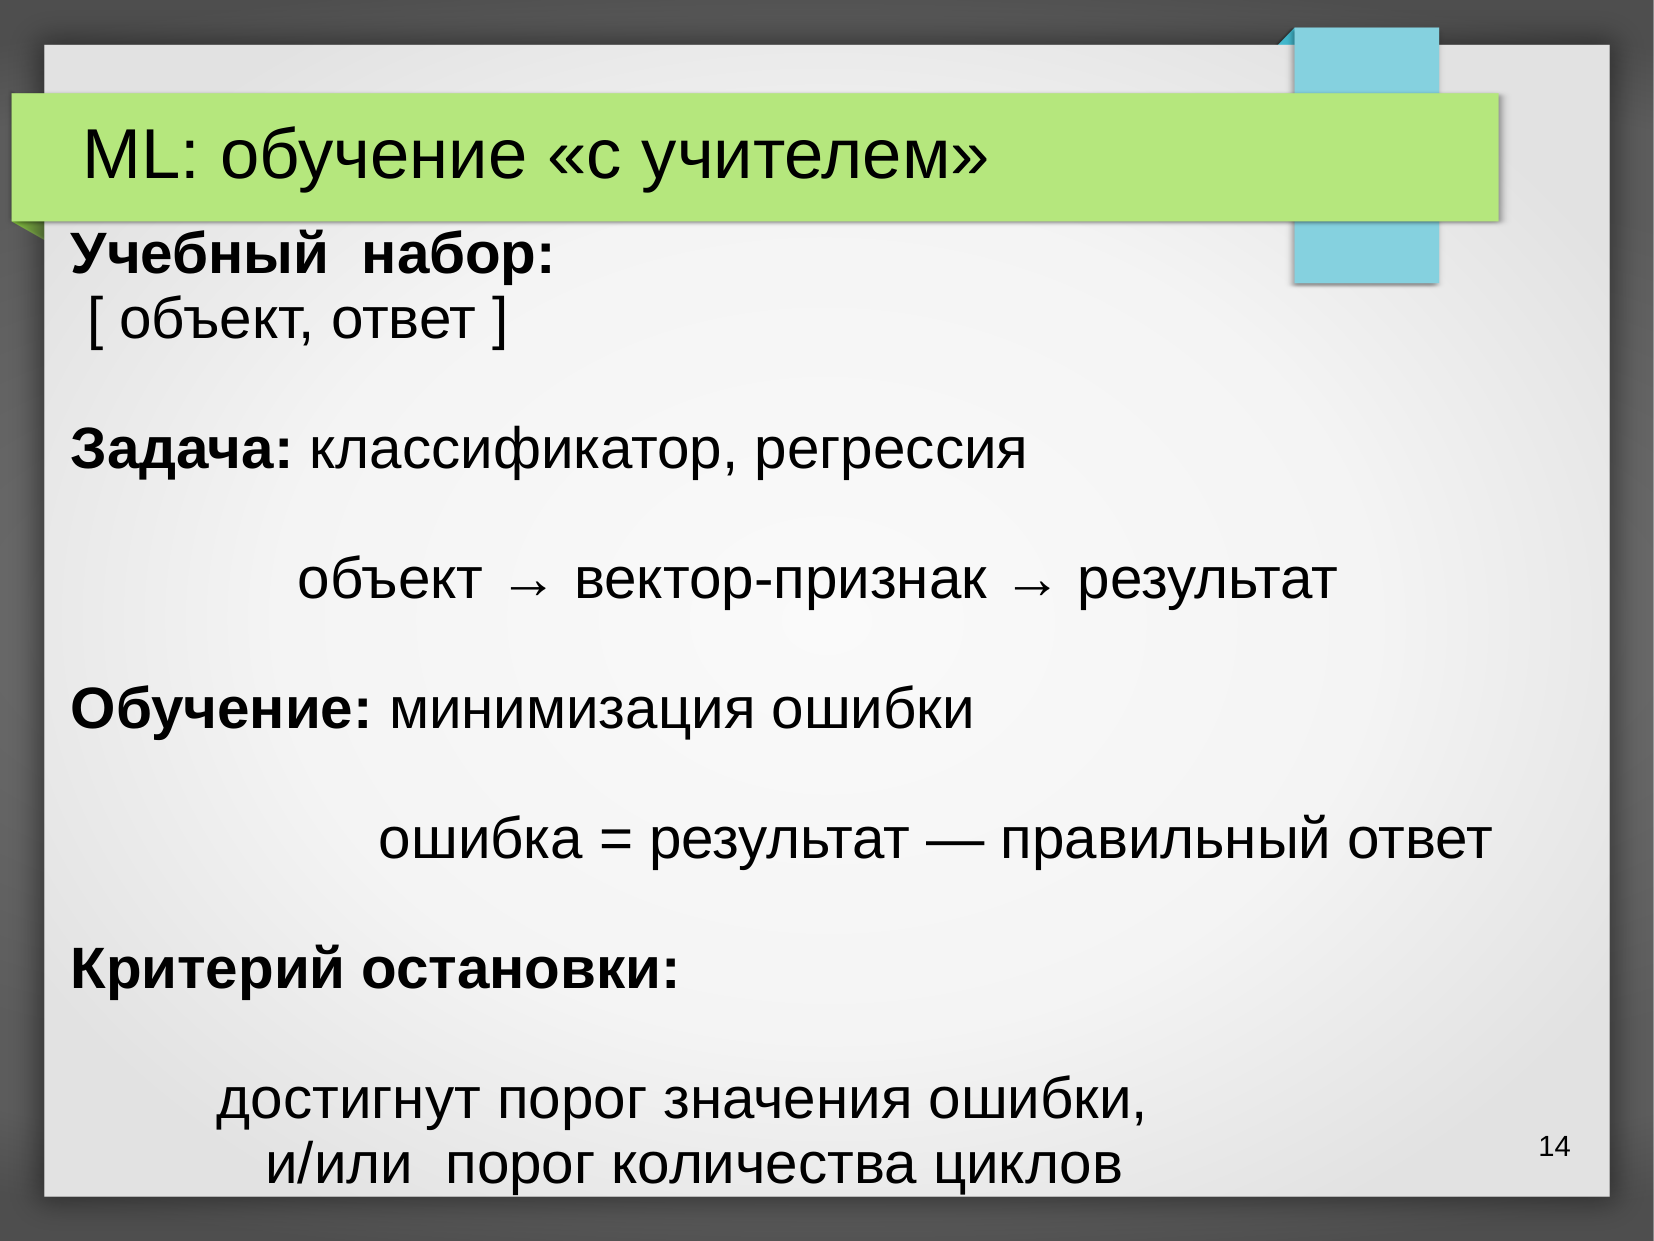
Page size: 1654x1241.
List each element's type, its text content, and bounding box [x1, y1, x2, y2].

title ML: обучение «с учителем» [82, 94, 1276, 213]
picture [0, 0, 1654, 1241]
title Учебный набор: [ объект, ответ ] Задача: классификатор, регрессия объект → вектор-признак → результат Обучение: минимизация ошибки ошибка = результат — правильный ответ Критерий остановки: достигнут порог значения ошибки, и/или порог количества циклов [70, 220, 1583, 1197]
